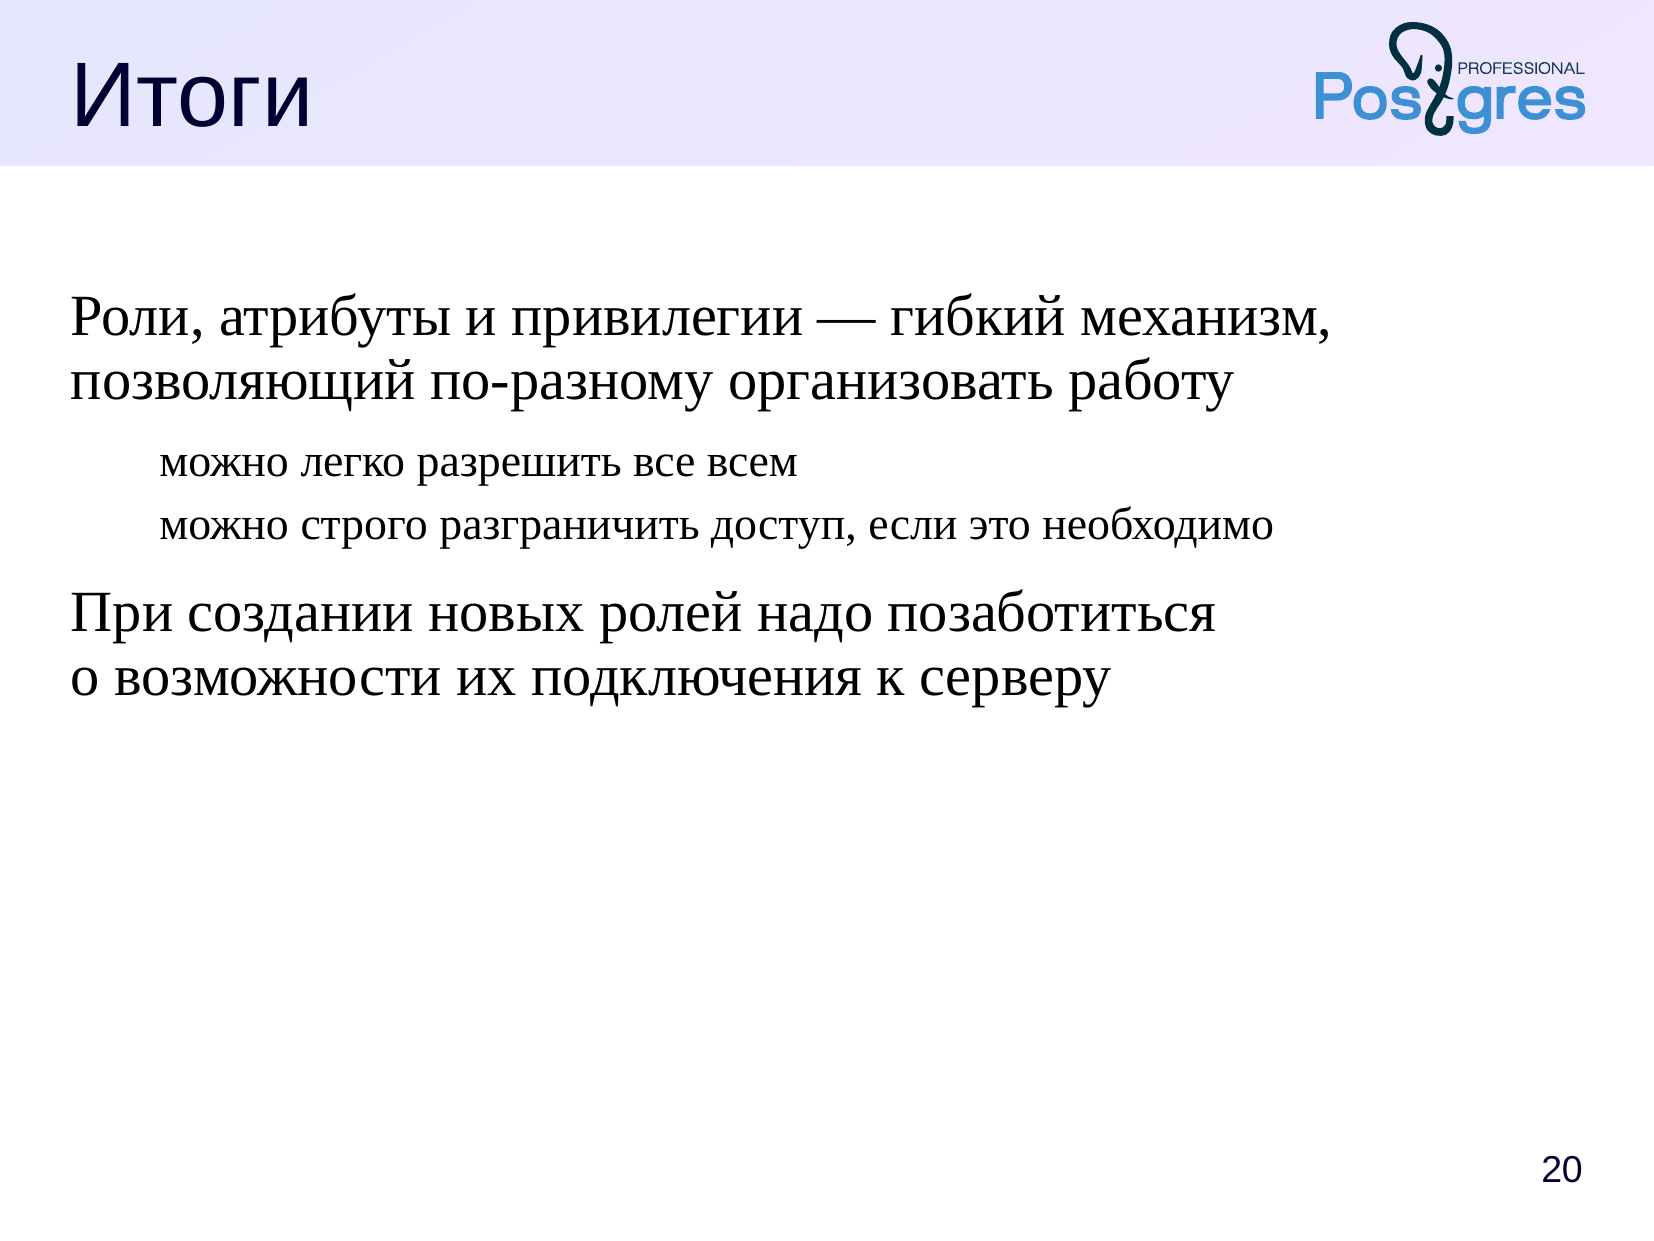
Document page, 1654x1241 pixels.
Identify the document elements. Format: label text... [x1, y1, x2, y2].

title Итоги [70, 43, 1241, 147]
list Роли, атрибуты и привилегии — гибкий механизм, позволяющий по-разному организовать работу можно легко разрешить все всем можно строго разграничить доступ, если это необходимо При создании новых ролей надо позаботиться о возможности их подключения к серверу [70, 283, 1583, 1134]
